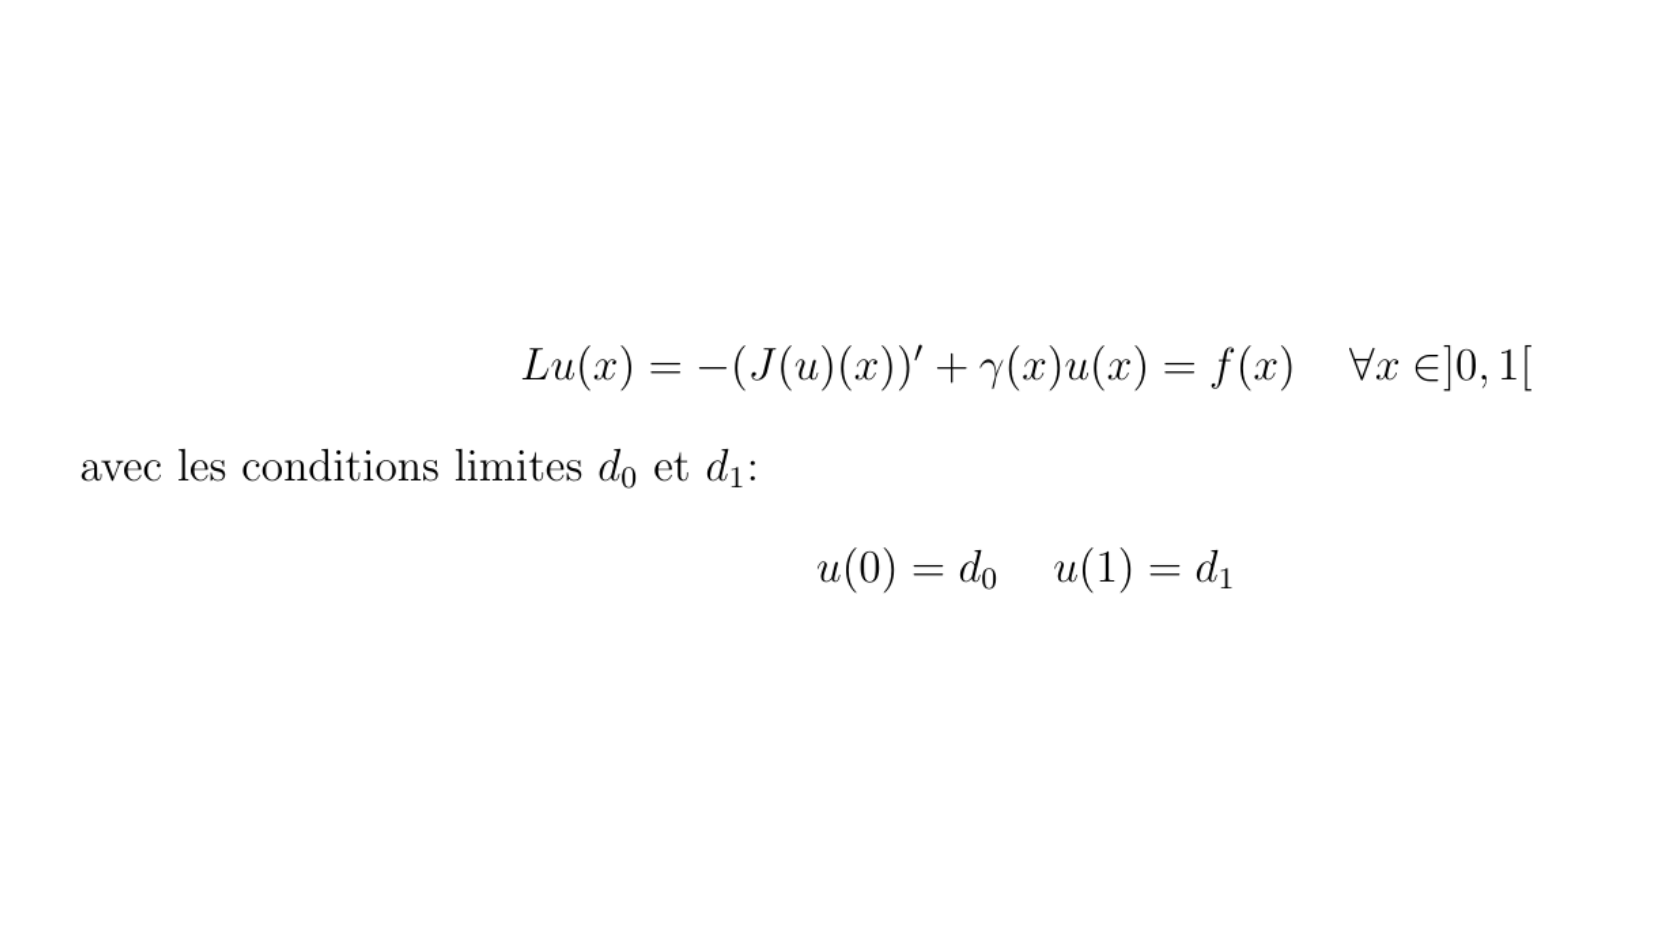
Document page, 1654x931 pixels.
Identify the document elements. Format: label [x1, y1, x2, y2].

picture [74, 299, 1654, 635]
